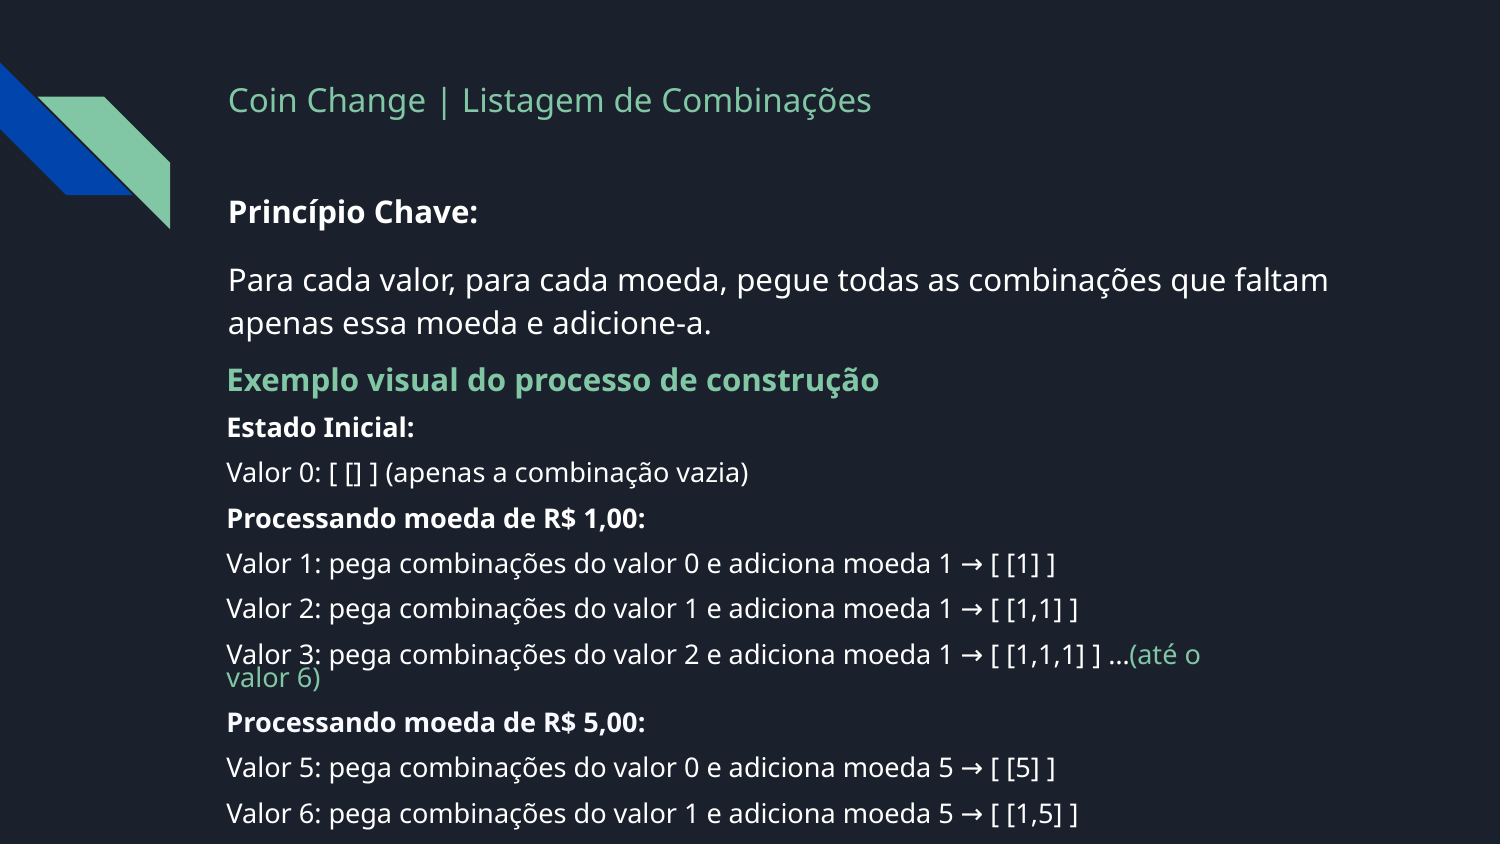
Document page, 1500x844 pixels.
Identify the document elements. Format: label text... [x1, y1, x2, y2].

title Coin Change | Listagem de Combinações [212, 64, 1368, 177]
text_box Exemplo visual do processo de construção Estado Inicial: Valor 0: [ [] ] (apenas a combinação vazia) Processando moeda de R$ 1,00: Valor 1: pega combinações do valor 0 e adiciona moeda 1 → [ [1] ] Valor 2: pega combinações do valor 1 e adiciona moeda 1 → [ [1,1] ] Valor 3: pega combinações do valor 2 e adiciona moeda 1 → [ [1,1,1] ] …(até o valor 6) Processando moeda de R$ 5,00: Valor 5: pega combinações do valor 0 e adiciona moeda 5 → [ [5] ] Valor 6: pega combinações do valor 1 e adiciona moeda 5 → [ [1,5] ] [212, 356, 1256, 842]
list Princípio Chave: Para cada valor, para cada moeda, pegue todas as combinações que faltam apenas essa moeda e adicione-a. [212, 177, 1368, 363]
